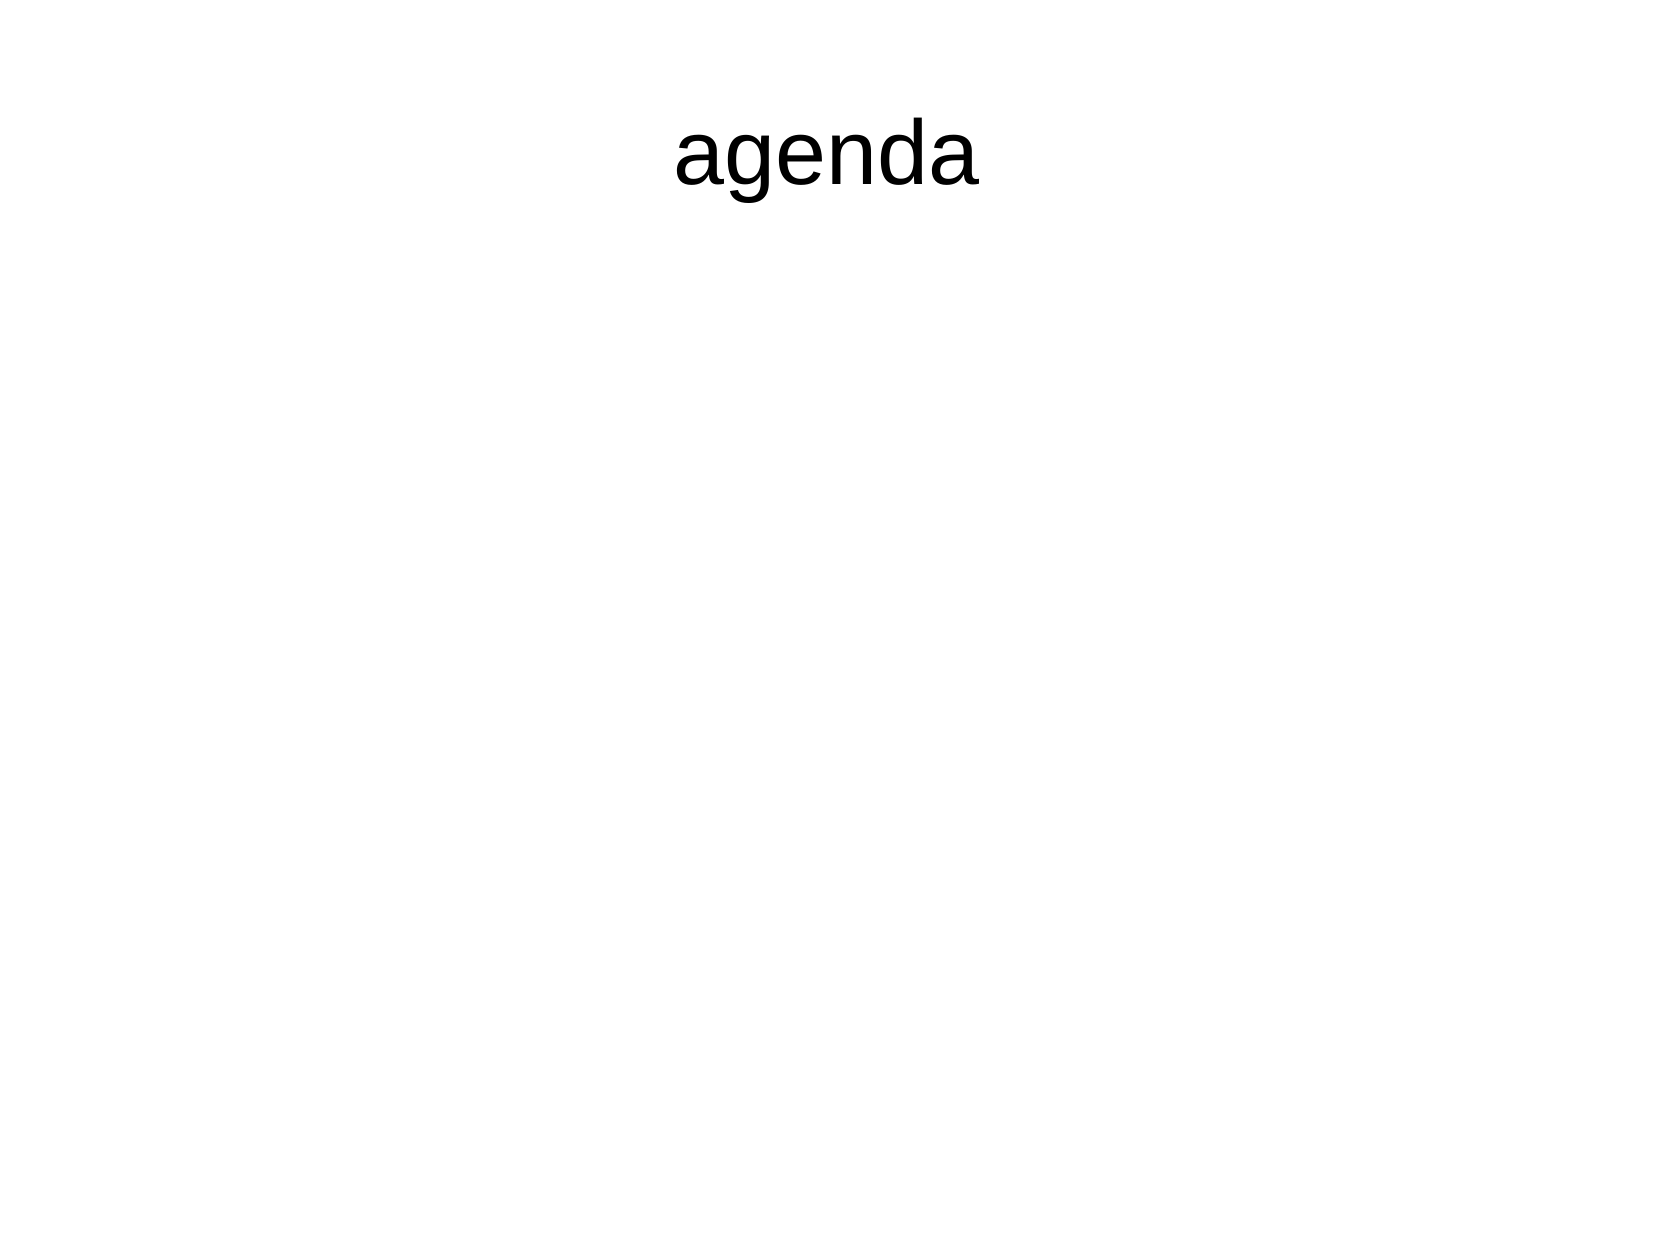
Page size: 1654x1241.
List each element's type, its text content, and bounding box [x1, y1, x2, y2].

title agenda [82, 49, 1571, 257]
